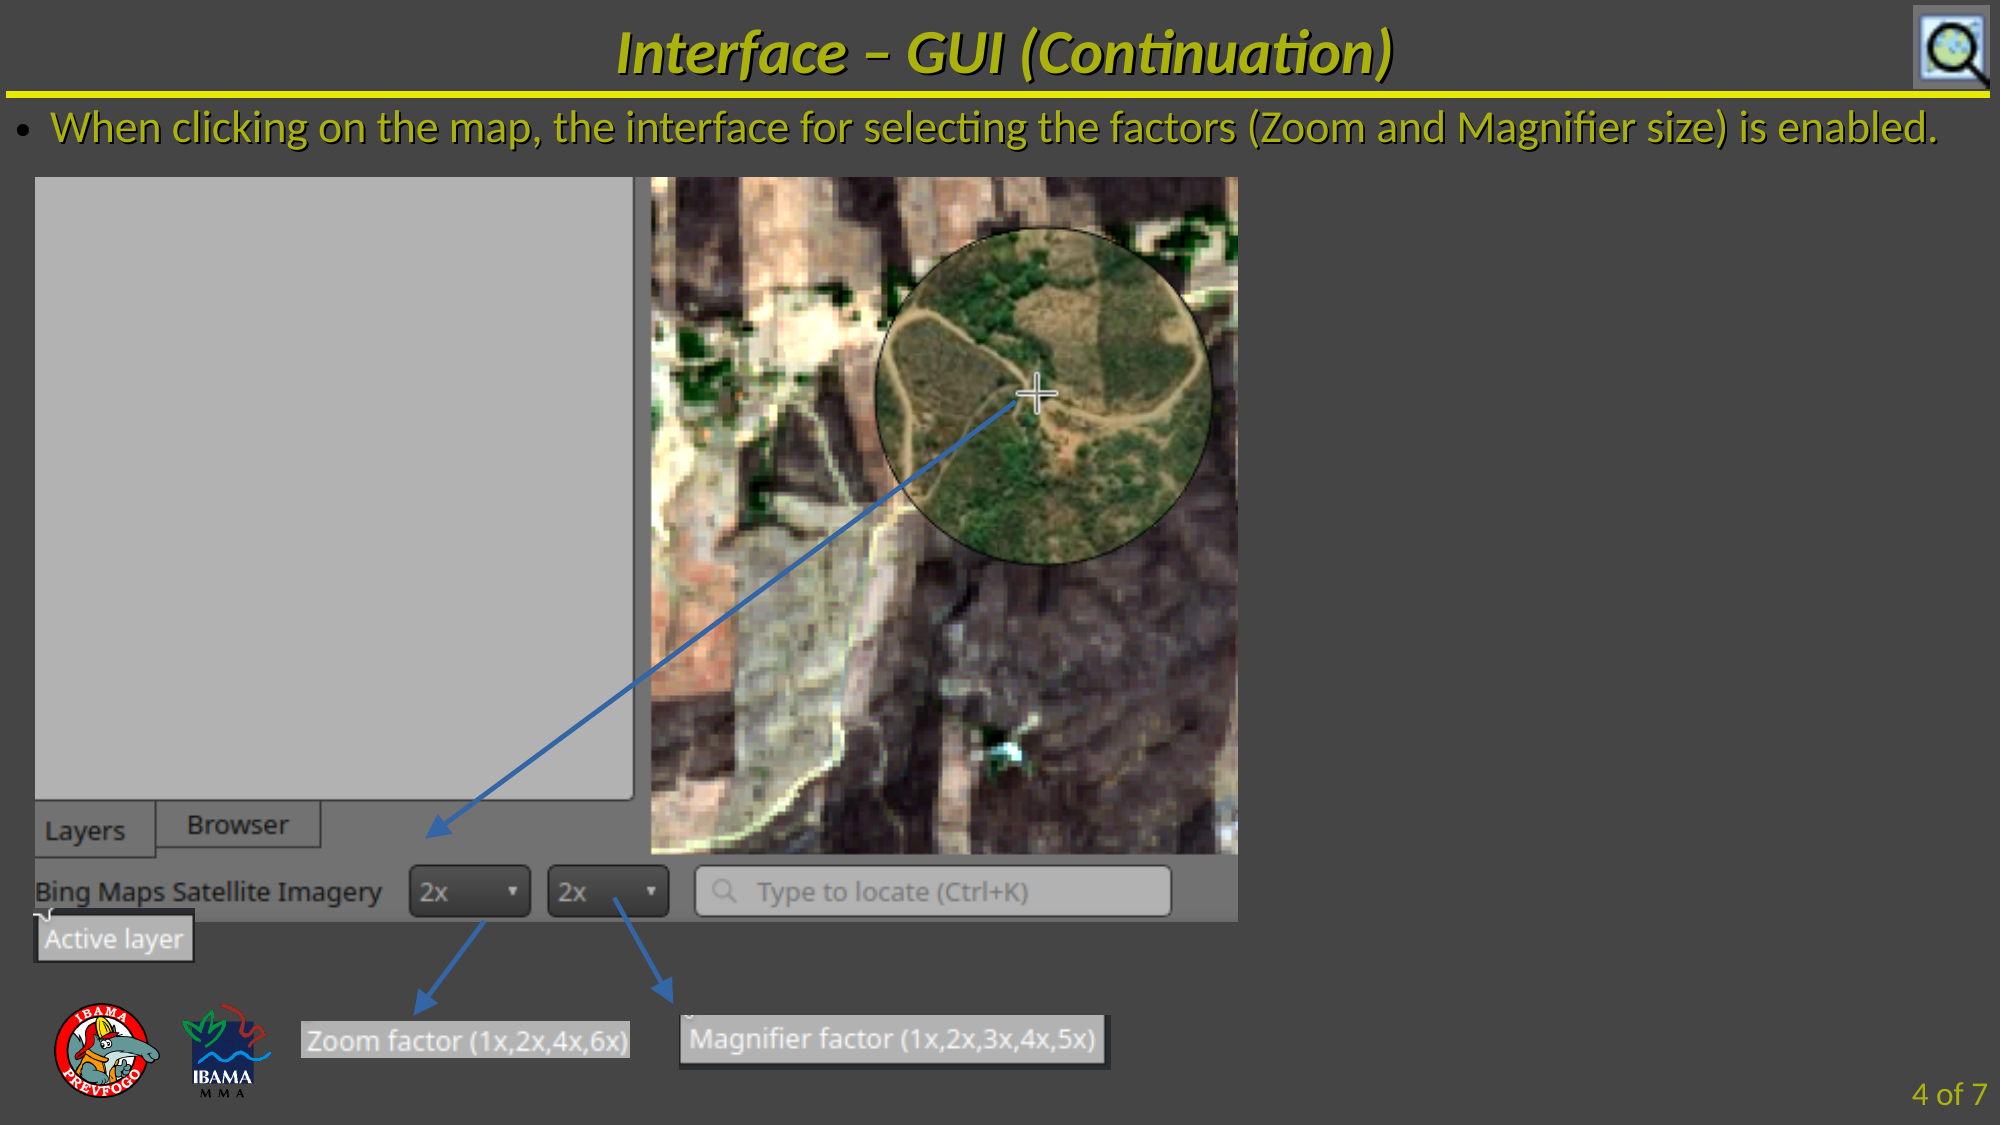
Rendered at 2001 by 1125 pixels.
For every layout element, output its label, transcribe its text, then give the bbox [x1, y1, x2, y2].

picture [1913, 5, 1990, 89]
picture [301, 1021, 630, 1058]
picture [33, 177, 1238, 963]
picture [173, 1003, 272, 1098]
text_box <número> of 7 [1757, 1080, 1989, 1125]
picture [679, 1015, 1111, 1070]
text_box When clicking on the map, the interface for selecting the factors (Zoom and Magnifier size) is enabled. [0, 101, 2000, 162]
subtitle Interface – GUI (Continuation) [9, 11, 2000, 95]
picture [54, 1003, 160, 1098]
